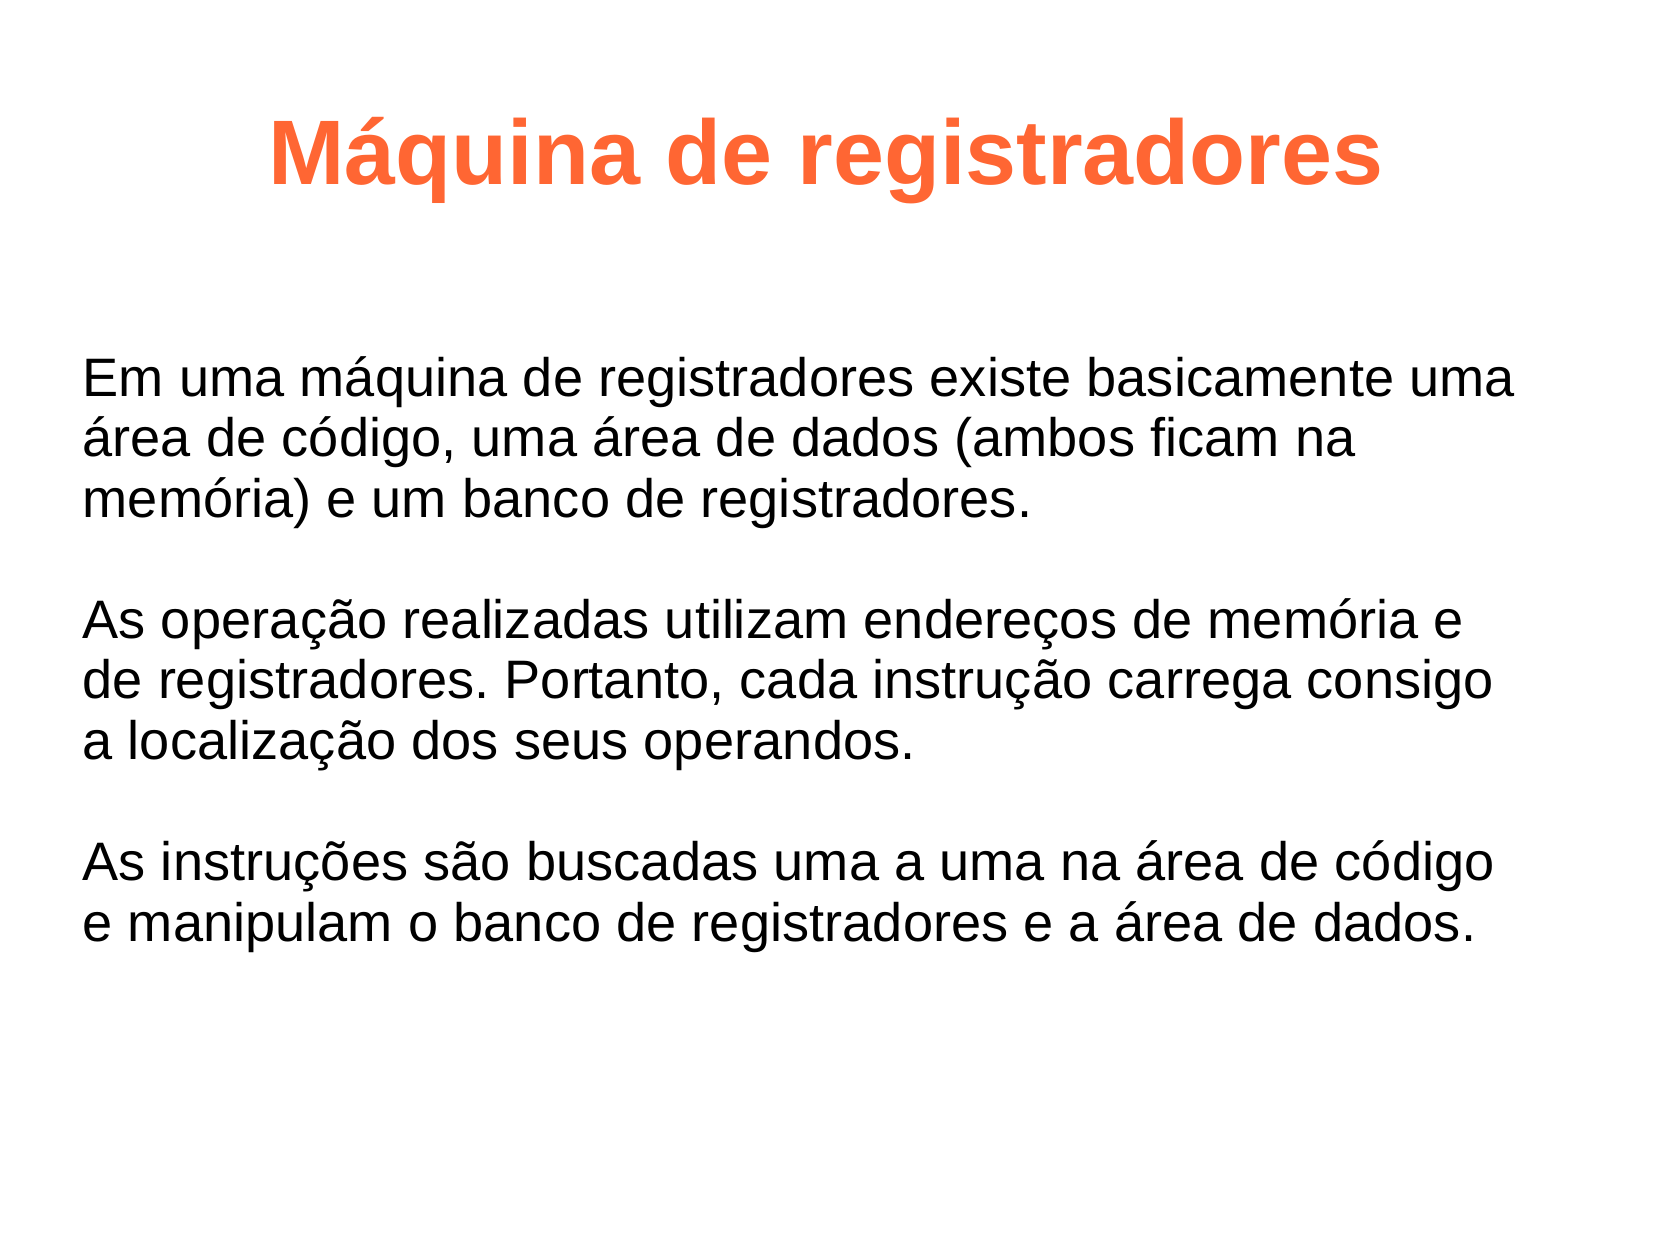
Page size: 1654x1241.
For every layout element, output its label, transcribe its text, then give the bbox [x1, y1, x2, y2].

subtitle Em uma máquina de registradores existe basicamente uma área de código, uma área de dados (ambos ficam na memória) e um banco de registradores. As operação realizadas utilizam endereços de memória e de registradores. Portanto, cada instrução carrega consigo a localização dos seus operandos. As instruções são buscadas uma a uma na área de código e manipulam o banco de registradores e a área de dados. [82, 290, 1538, 1010]
title Máquina de registradores [82, 49, 1571, 257]
